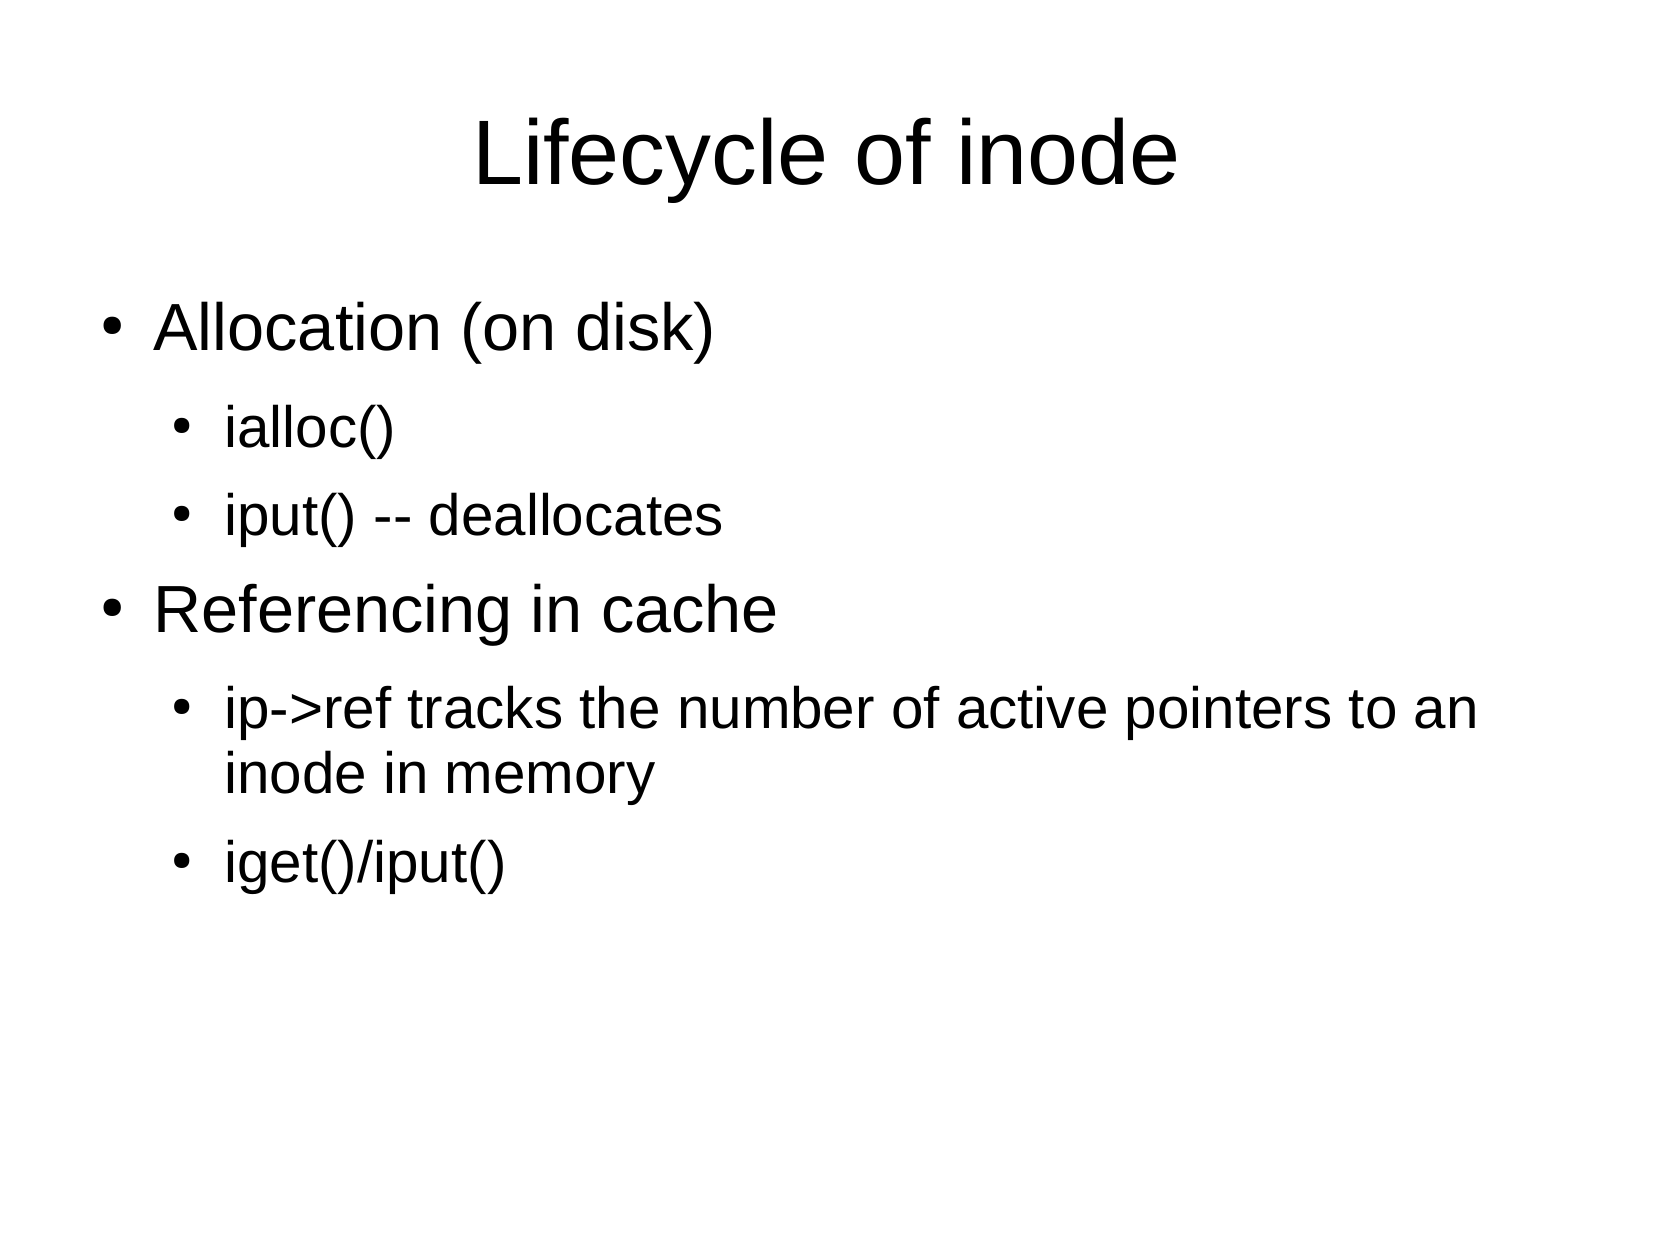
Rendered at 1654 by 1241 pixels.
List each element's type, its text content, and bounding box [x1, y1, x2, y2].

list Allocation (on disk) ialloc() iput() -- deallocates Referencing in cache ip->ref tracks the number of active pointers to an inode in memory iget()/iput() [82, 290, 1571, 1010]
title Lifecycle of inode [82, 49, 1571, 257]
